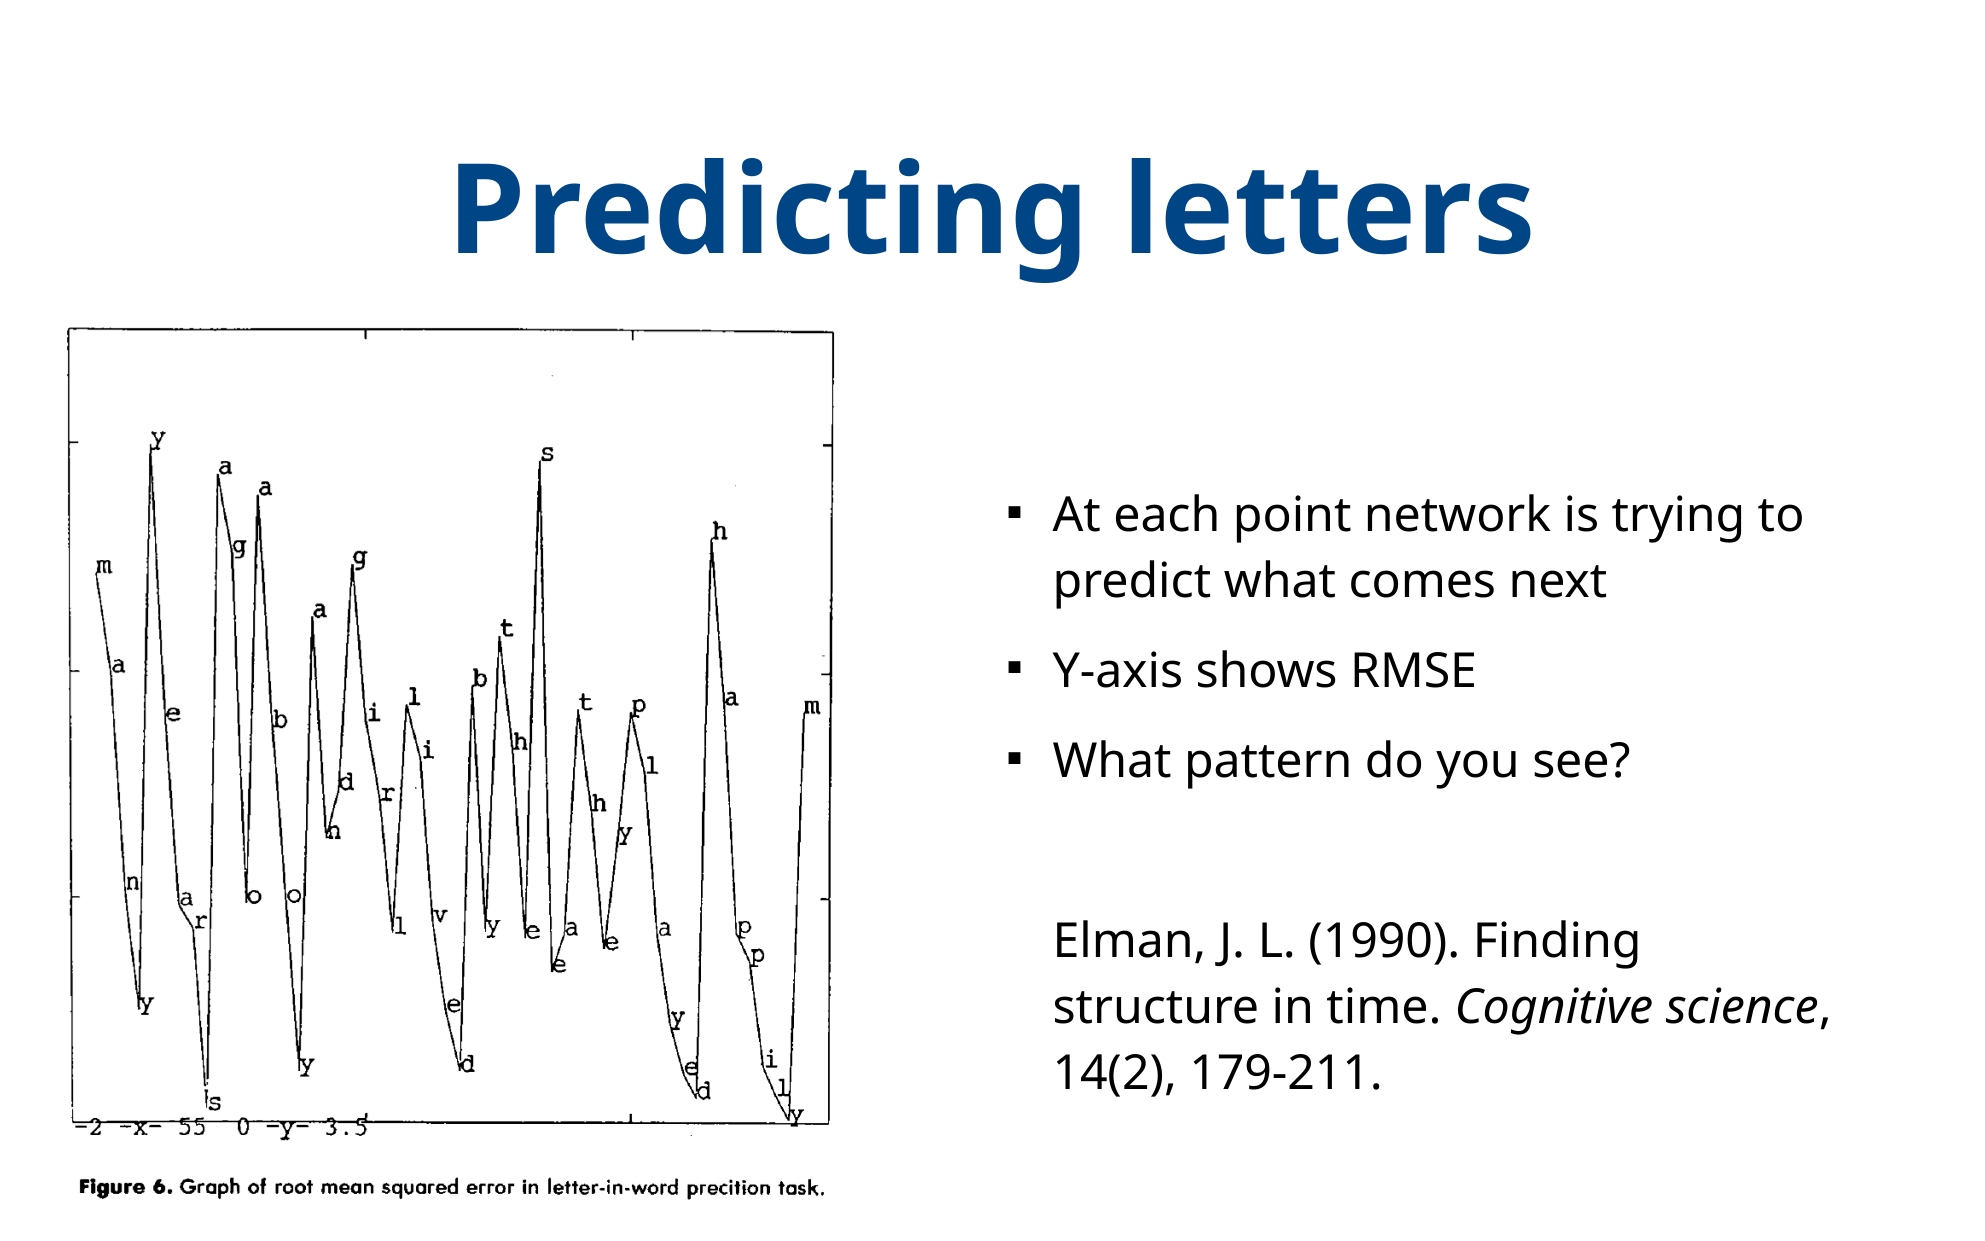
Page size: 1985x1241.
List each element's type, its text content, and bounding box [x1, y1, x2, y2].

title Predicting letters [99, 49, 1885, 360]
list At each point network is trying to predict what comes next Y-axis shows RMSE What pattern do you see? Elman, J. L. (1990). Finding structure in time. Cognitive science, 14(2), 179-211. [993, 389, 1846, 1110]
picture [45, 310, 846, 1210]
